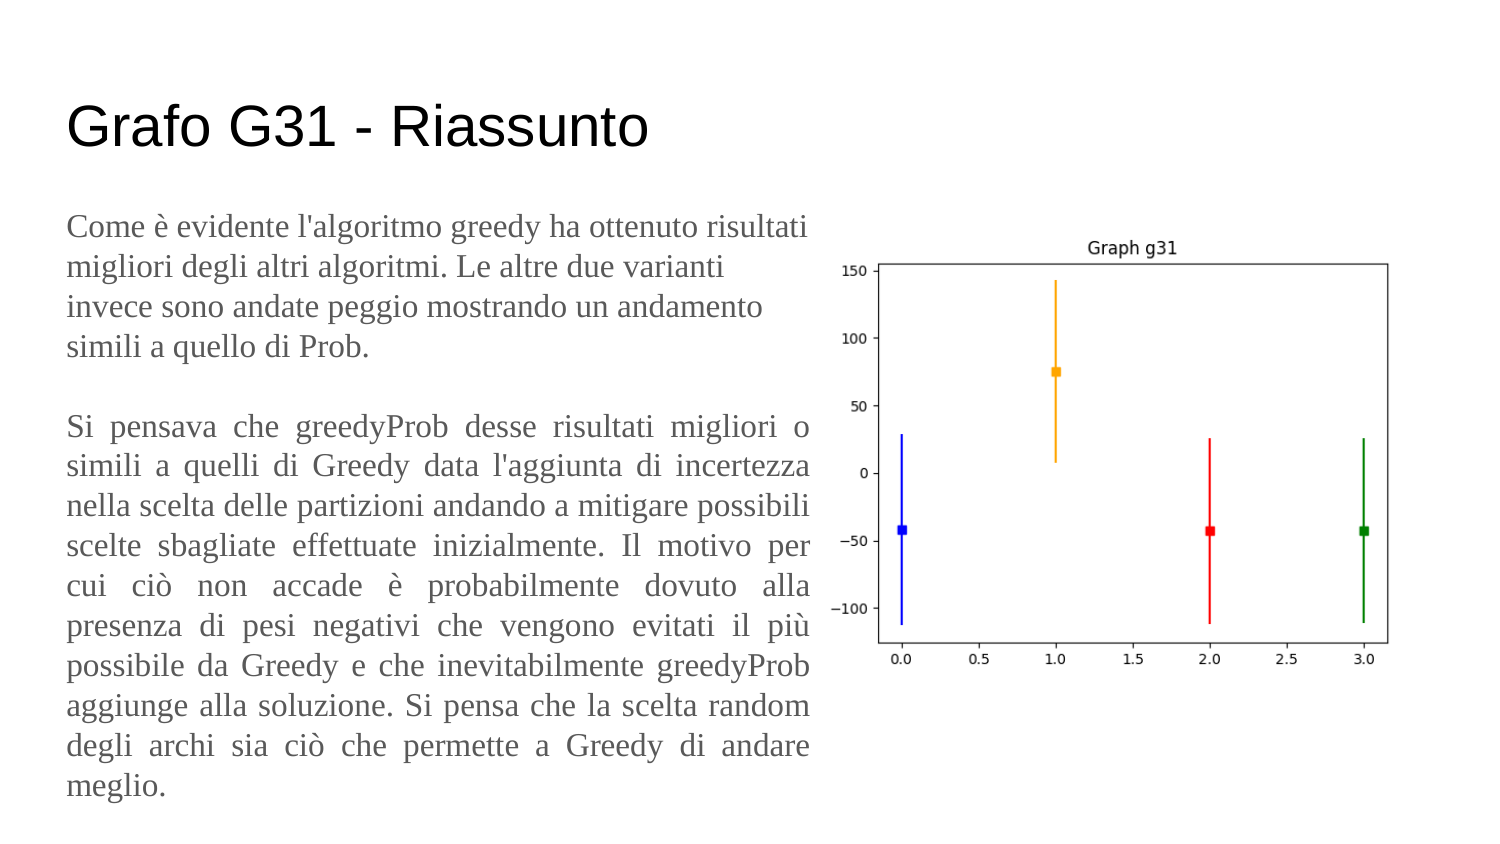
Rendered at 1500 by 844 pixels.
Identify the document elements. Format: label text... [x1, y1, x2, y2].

picture [827, 204, 1453, 697]
list Come è evidente l'algoritmo greedy ha ottenuto risultati migliori degli altri algoritmi. Le altre due varianti invece sono andate peggio mostrando un andamento simili a quello di Prob. Si pensava che greedyProb desse risultati migliori o simili a quelli di Greedy data l'aggiunta di incertezza nella scelta delle partizioni andando a mitigare possibili scelte sbagliate effettuate inizialmente. Il motivo per cui ciò non accade è probabilmente dovuto alla presenza di pesi negativi che vengono evitati il più possibile da Greedy e che inevitabilmente greedyProb aggiunge alla soluzione. Si pensa che la scelta random degli archi sia ciò che permette a Greedy di andare meglio. [51, 189, 827, 750]
title Grafo G31 - Riassunto [51, 72, 1449, 167]
